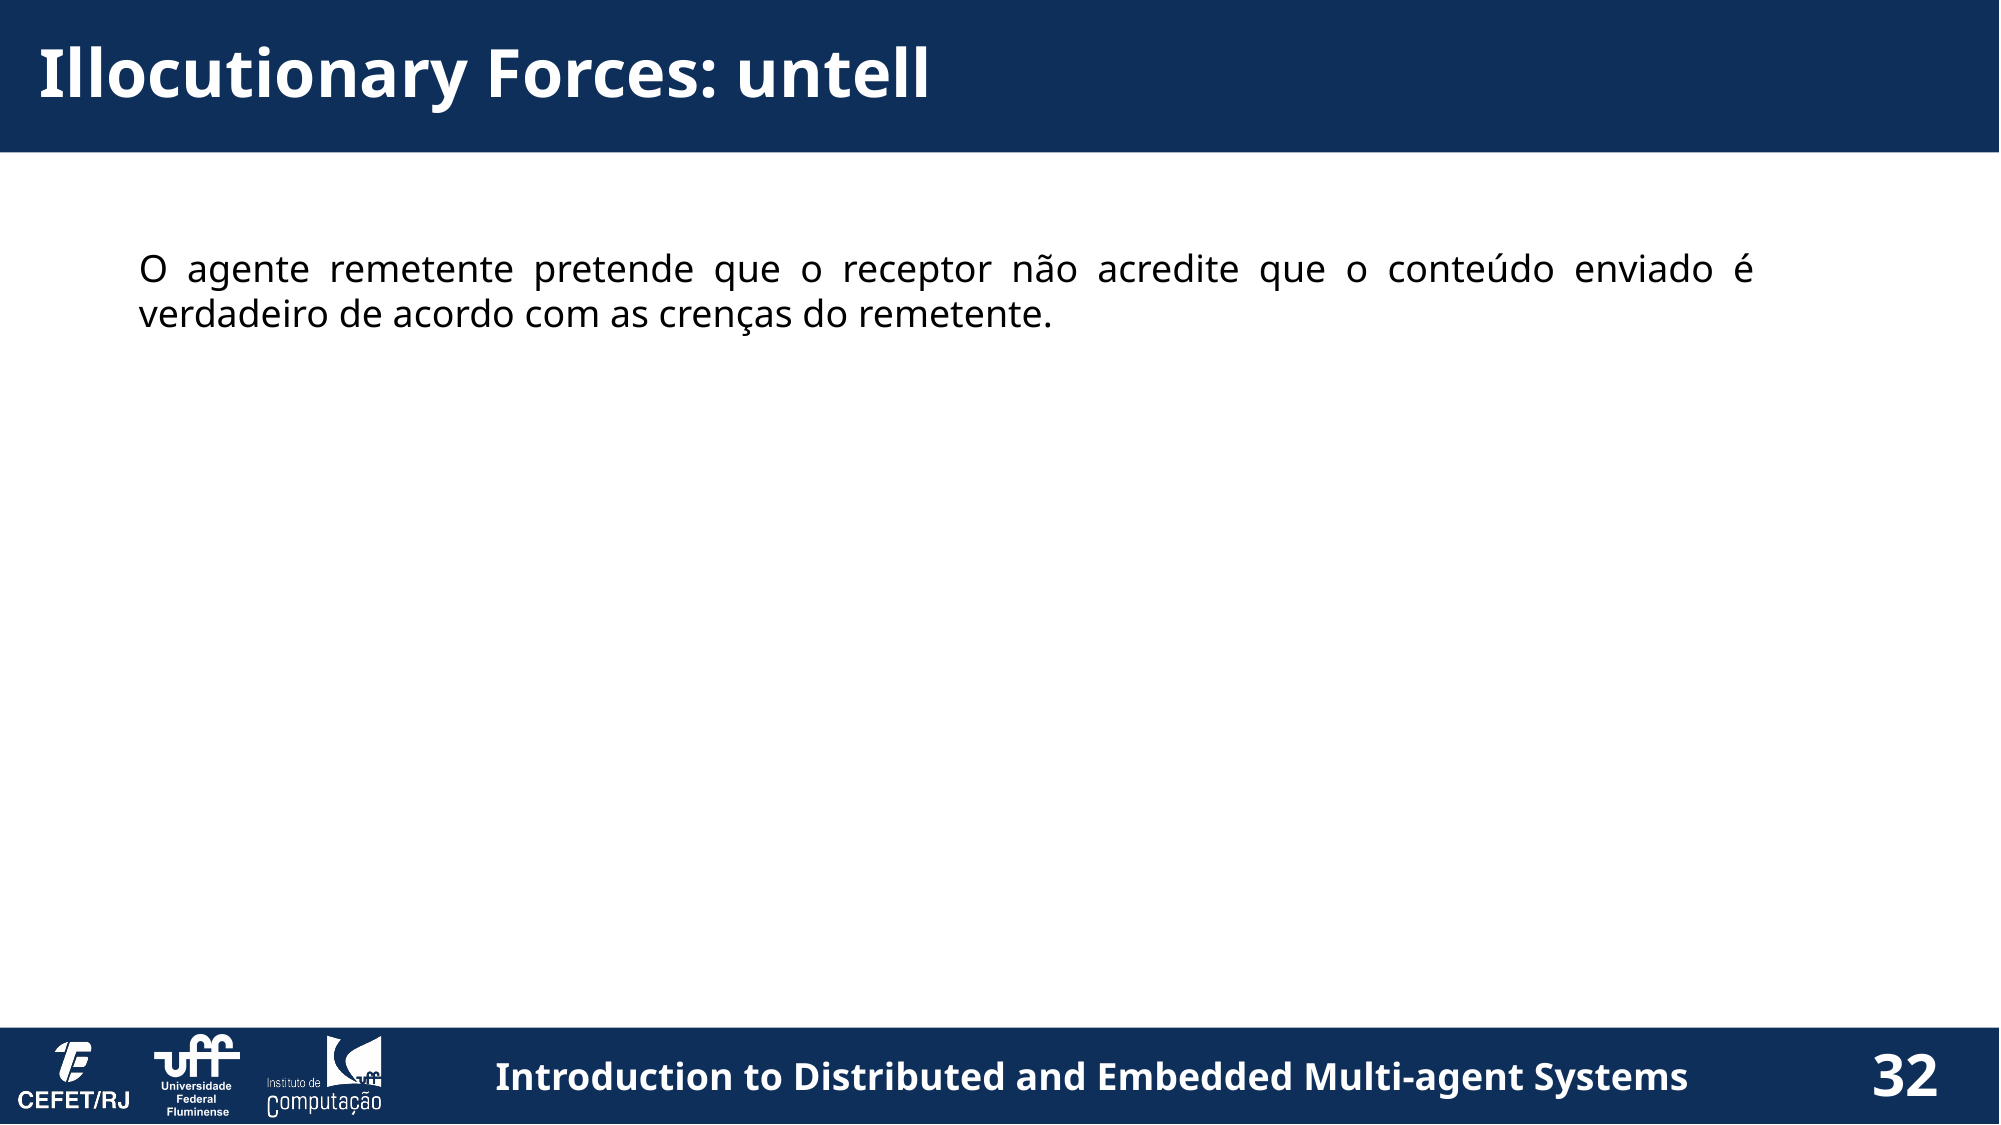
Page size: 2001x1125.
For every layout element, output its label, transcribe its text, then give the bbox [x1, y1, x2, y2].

picture [153, 1033, 241, 1121]
text_box O agente remetente pretende que o receptor não acredite que o conteúdo enviado é verdadeiro de acordo com as crenças do remetente. [123, 237, 1771, 343]
text_box Illocutionary Forces: untell [25, 23, 1999, 119]
picture [18, 1021, 129, 1125]
picture [265, 1033, 383, 1118]
